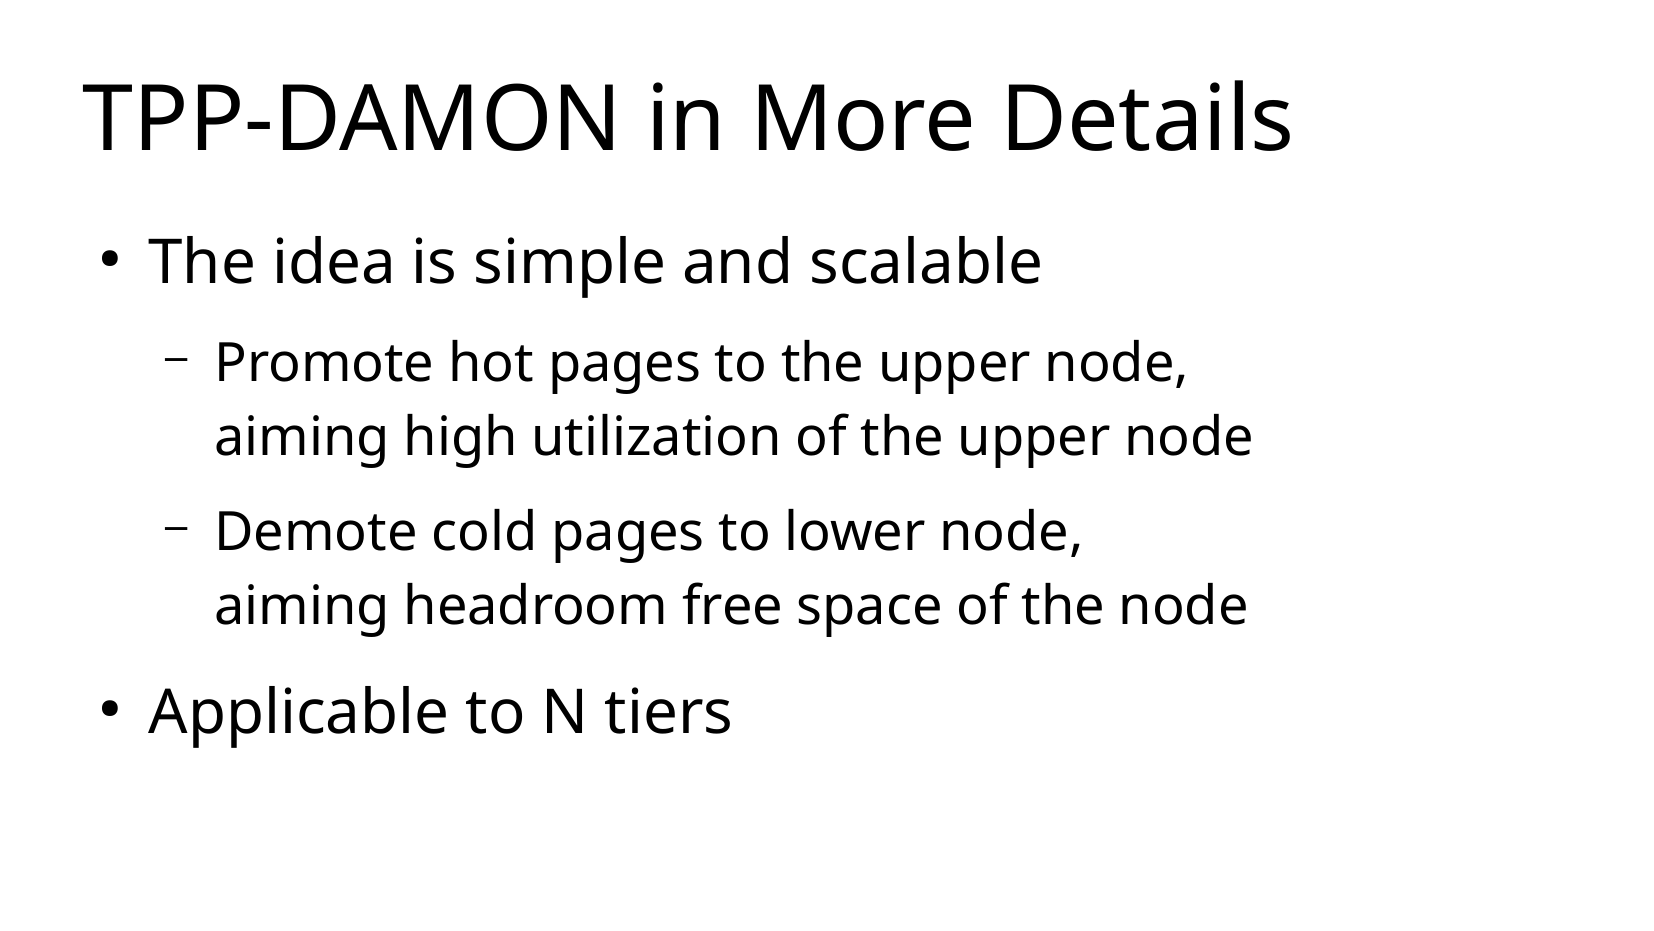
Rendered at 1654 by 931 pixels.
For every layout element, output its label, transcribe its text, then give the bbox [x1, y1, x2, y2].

title TPP-DAMON in More Details [82, 37, 1571, 193]
list The idea is simple and scalable Promote hot pages to the upper node, aiming high utilization of the upper node Demote cold pages to lower node, aiming headroom free space of the node Applicable to N tiers [82, 217, 1571, 758]
